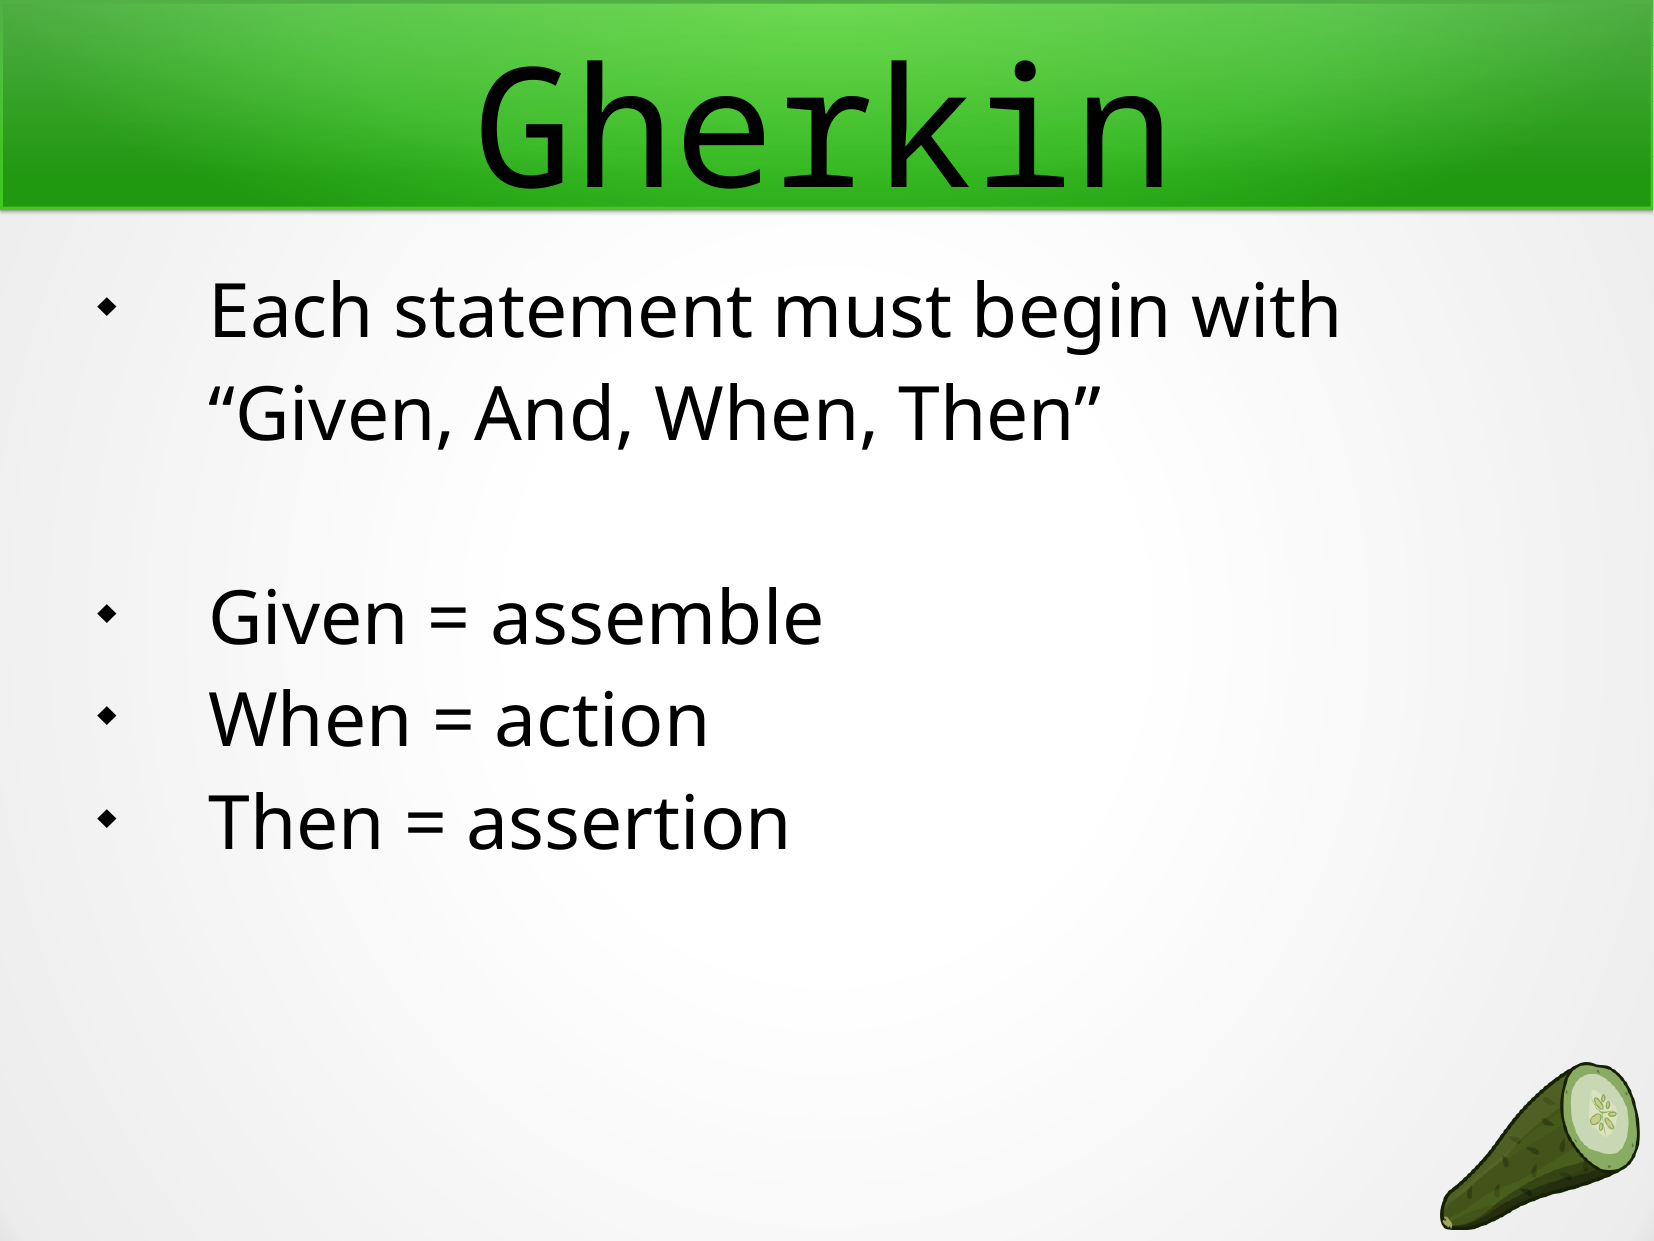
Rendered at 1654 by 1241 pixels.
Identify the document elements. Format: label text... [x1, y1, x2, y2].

text_box Each statement must begin with “Given, And, When, Then” Given = assemble When = action Then = assertion [60, 250, 1561, 848]
text_box Gherkin [15, 1, 1636, 211]
picture [1440, 1062, 1640, 1231]
